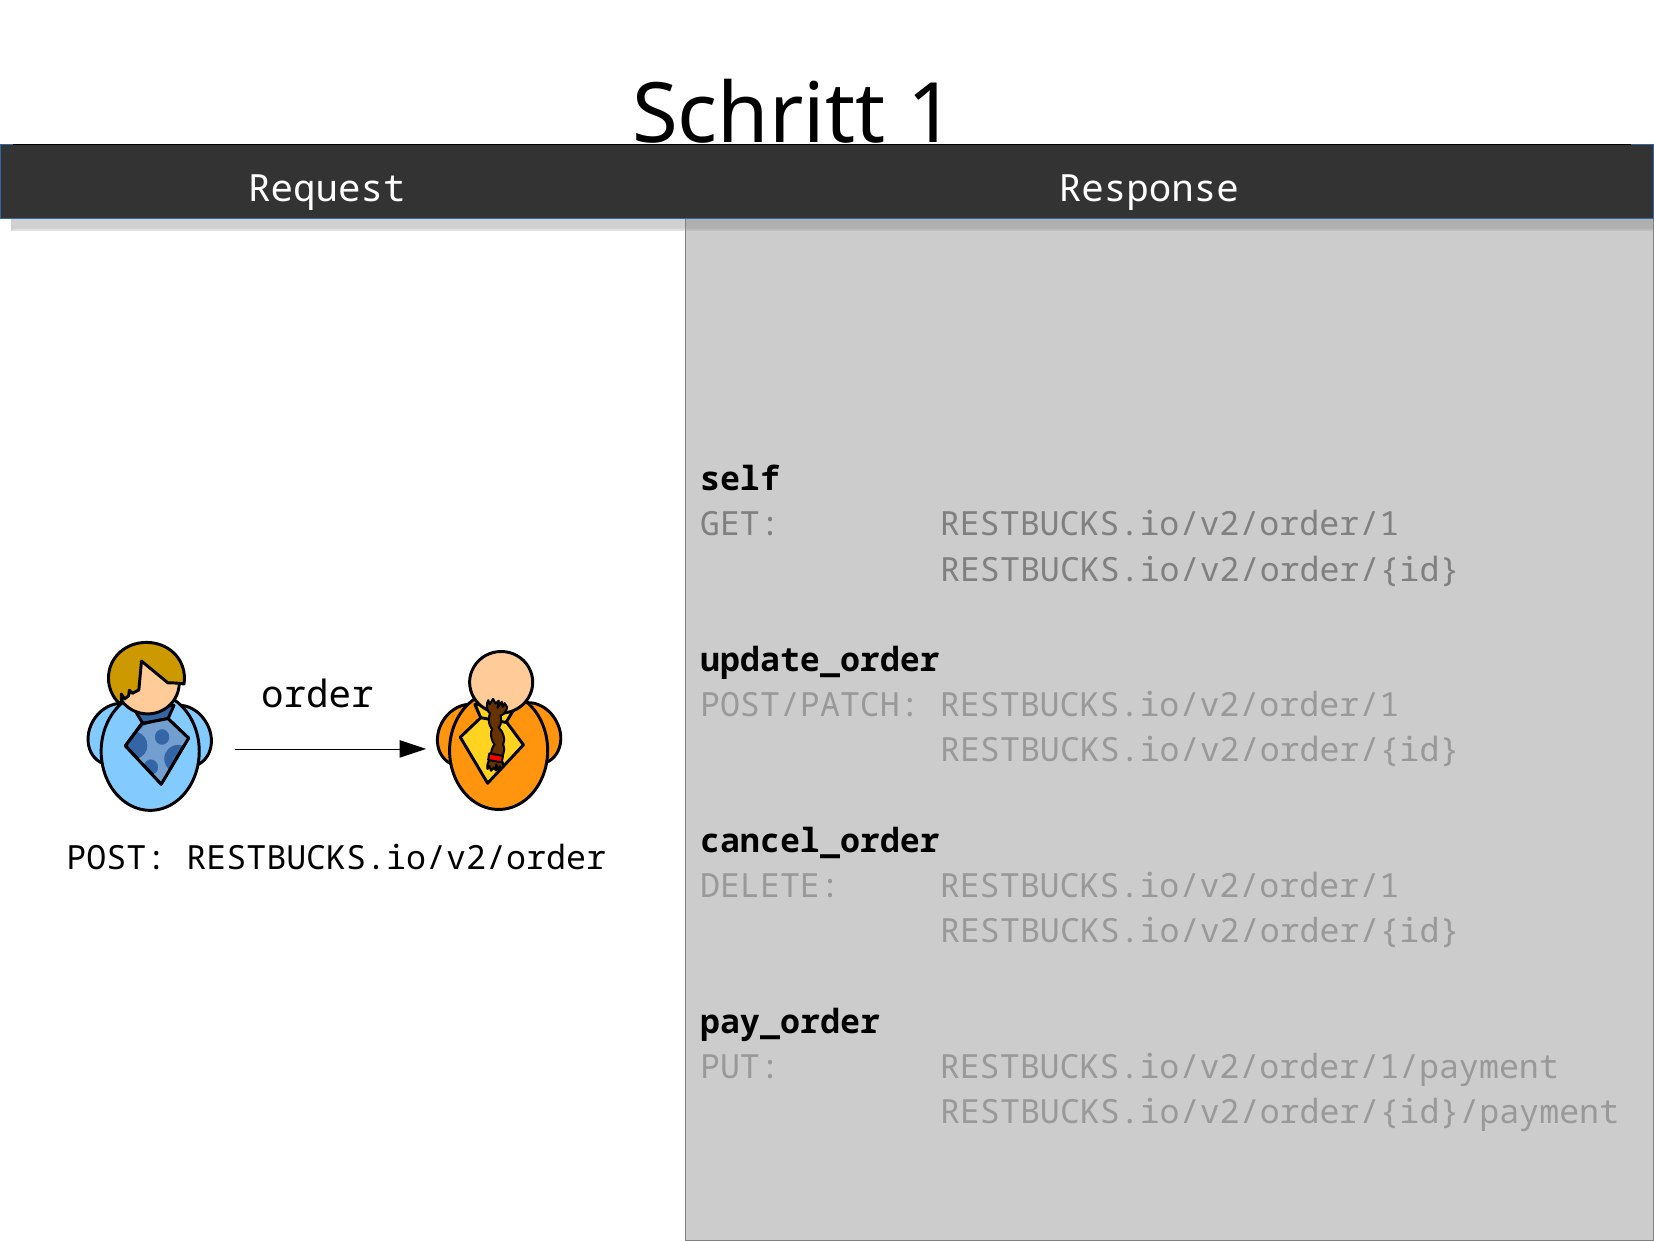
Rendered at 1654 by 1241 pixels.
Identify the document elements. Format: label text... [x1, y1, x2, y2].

text_box Response [1044, 153, 1254, 213]
text_box [0, 144, 1654, 1241]
text_box POST: RESTBUCKS.io/v2/order [51, 826, 660, 919]
text_box [437, 660, 561, 810]
text_box [479, 651, 523, 660]
text_box Request [233, 153, 421, 213]
text_box Schritt 1 [617, 46, 1049, 145]
text_box self GET: RESTBUCKS.io/v2/order/1 RESTBUCKS.io/v2/order/{id} update_order POST/PATCH: RESTBUCKS.io/v2/order/1 RESTBUCKS.io/v2/order/{id} cancel_order DELETE: RESTBUCKS.io/v2/order/1 RESTBUCKS.io/v2/order/{id} pay_order PUT: RESTBUCKS.io/v2/order/1/payment RESTBUCKS.io/v2/order/{id}/payment [685, 447, 1653, 1048]
text_box order [246, 660, 524, 719]
text_box [88, 642, 212, 811]
